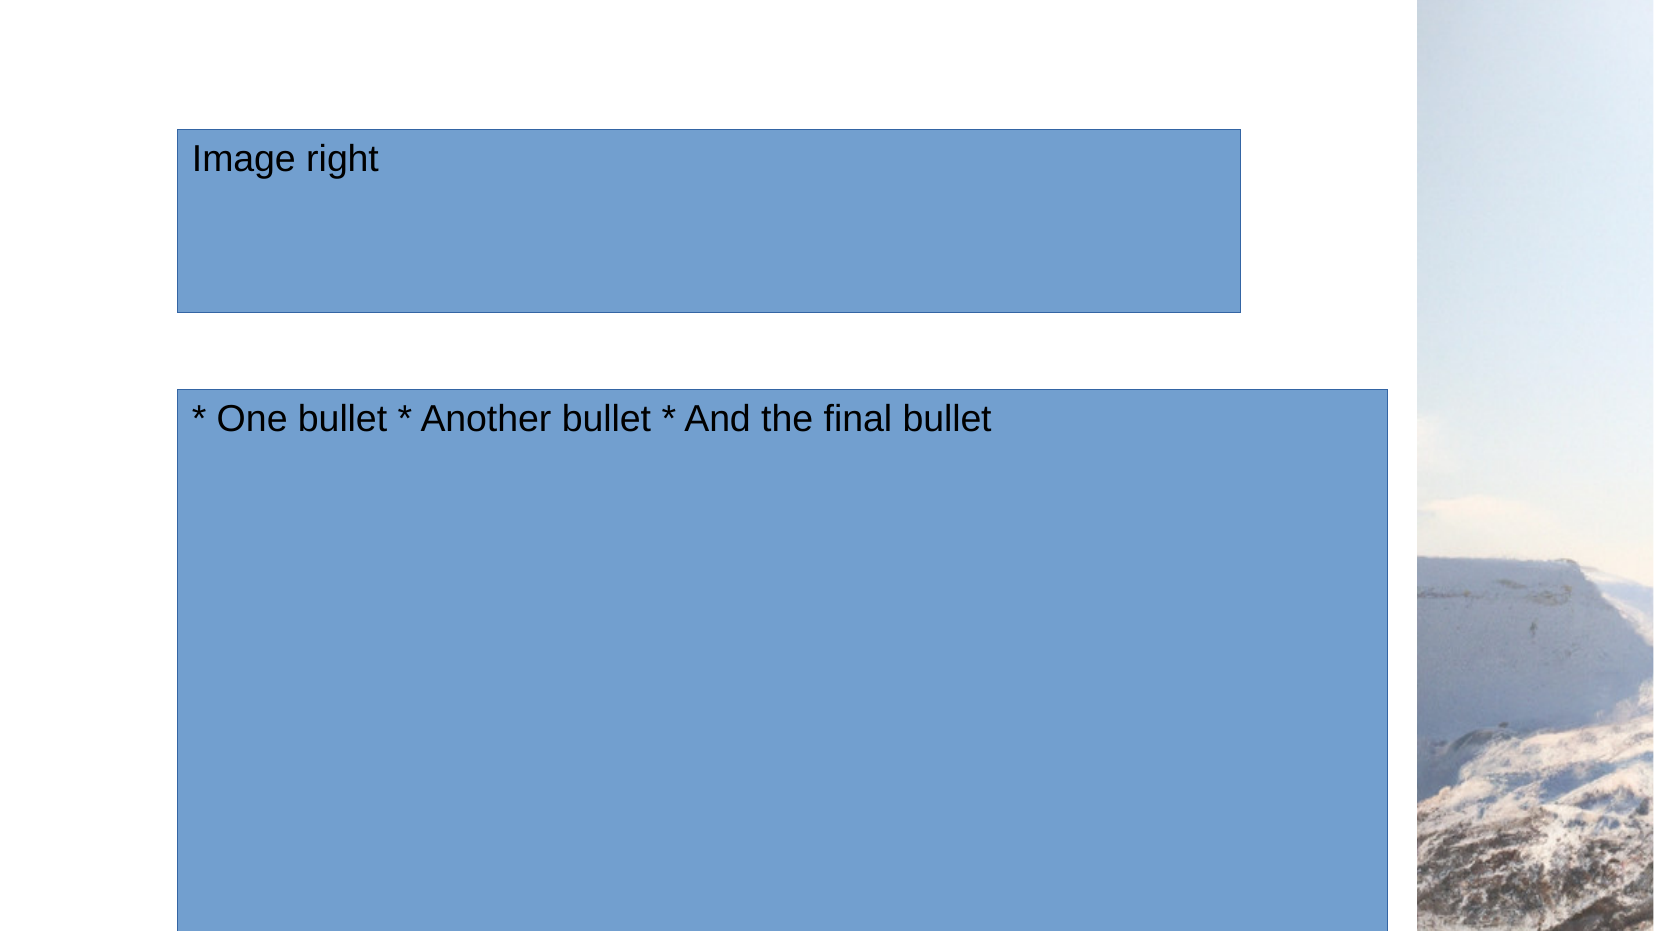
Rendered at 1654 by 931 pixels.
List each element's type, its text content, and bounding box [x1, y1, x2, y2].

picture [1417, 0, 1654, 931]
text_box Image right [177, 129, 1241, 313]
text_box * One bullet * Another bullet * And the final bullet [177, 389, 1388, 931]
